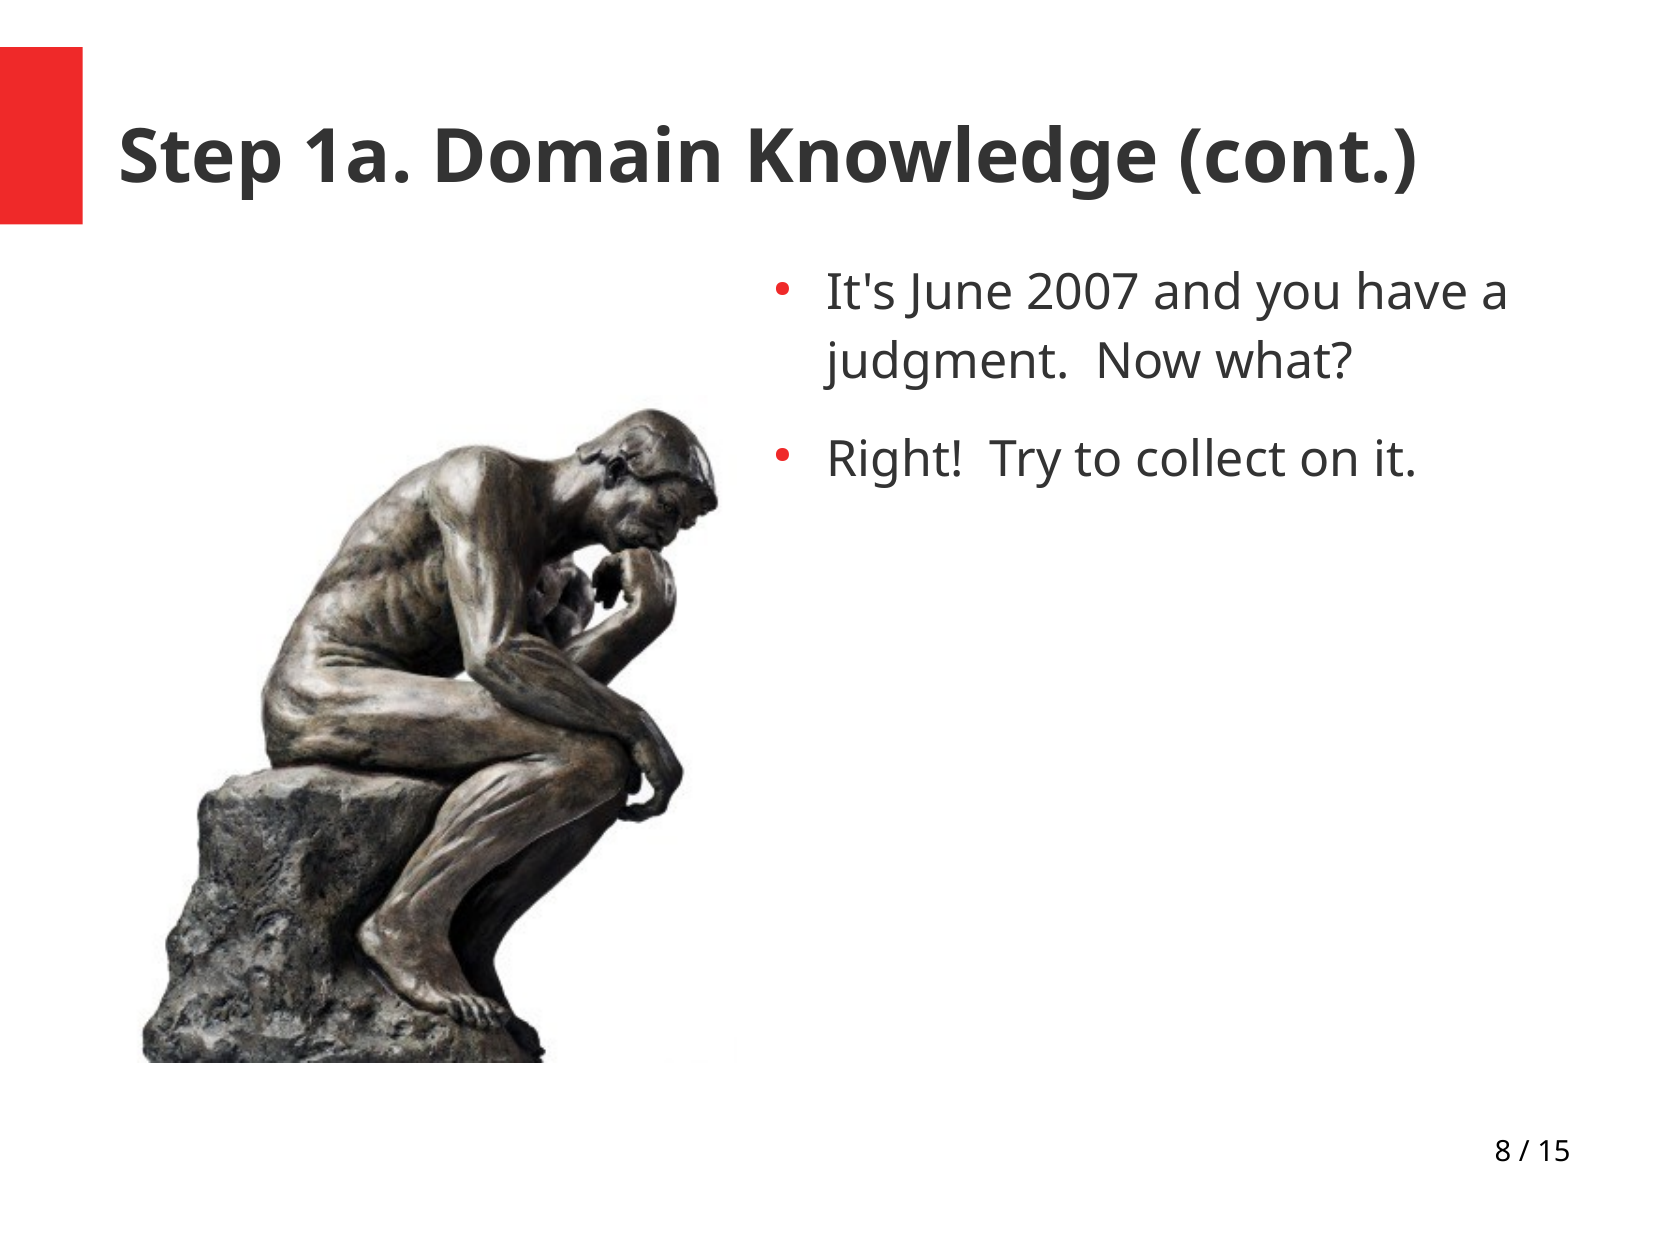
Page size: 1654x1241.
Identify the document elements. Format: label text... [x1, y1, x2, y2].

list It's June 2007 and you have a judgment. Now what? Right! Try to collect on it. [755, 256, 1536, 1074]
title Step 1a. Domain Knowledge (cont.) [118, 49, 1571, 257]
picture [134, 366, 737, 1063]
